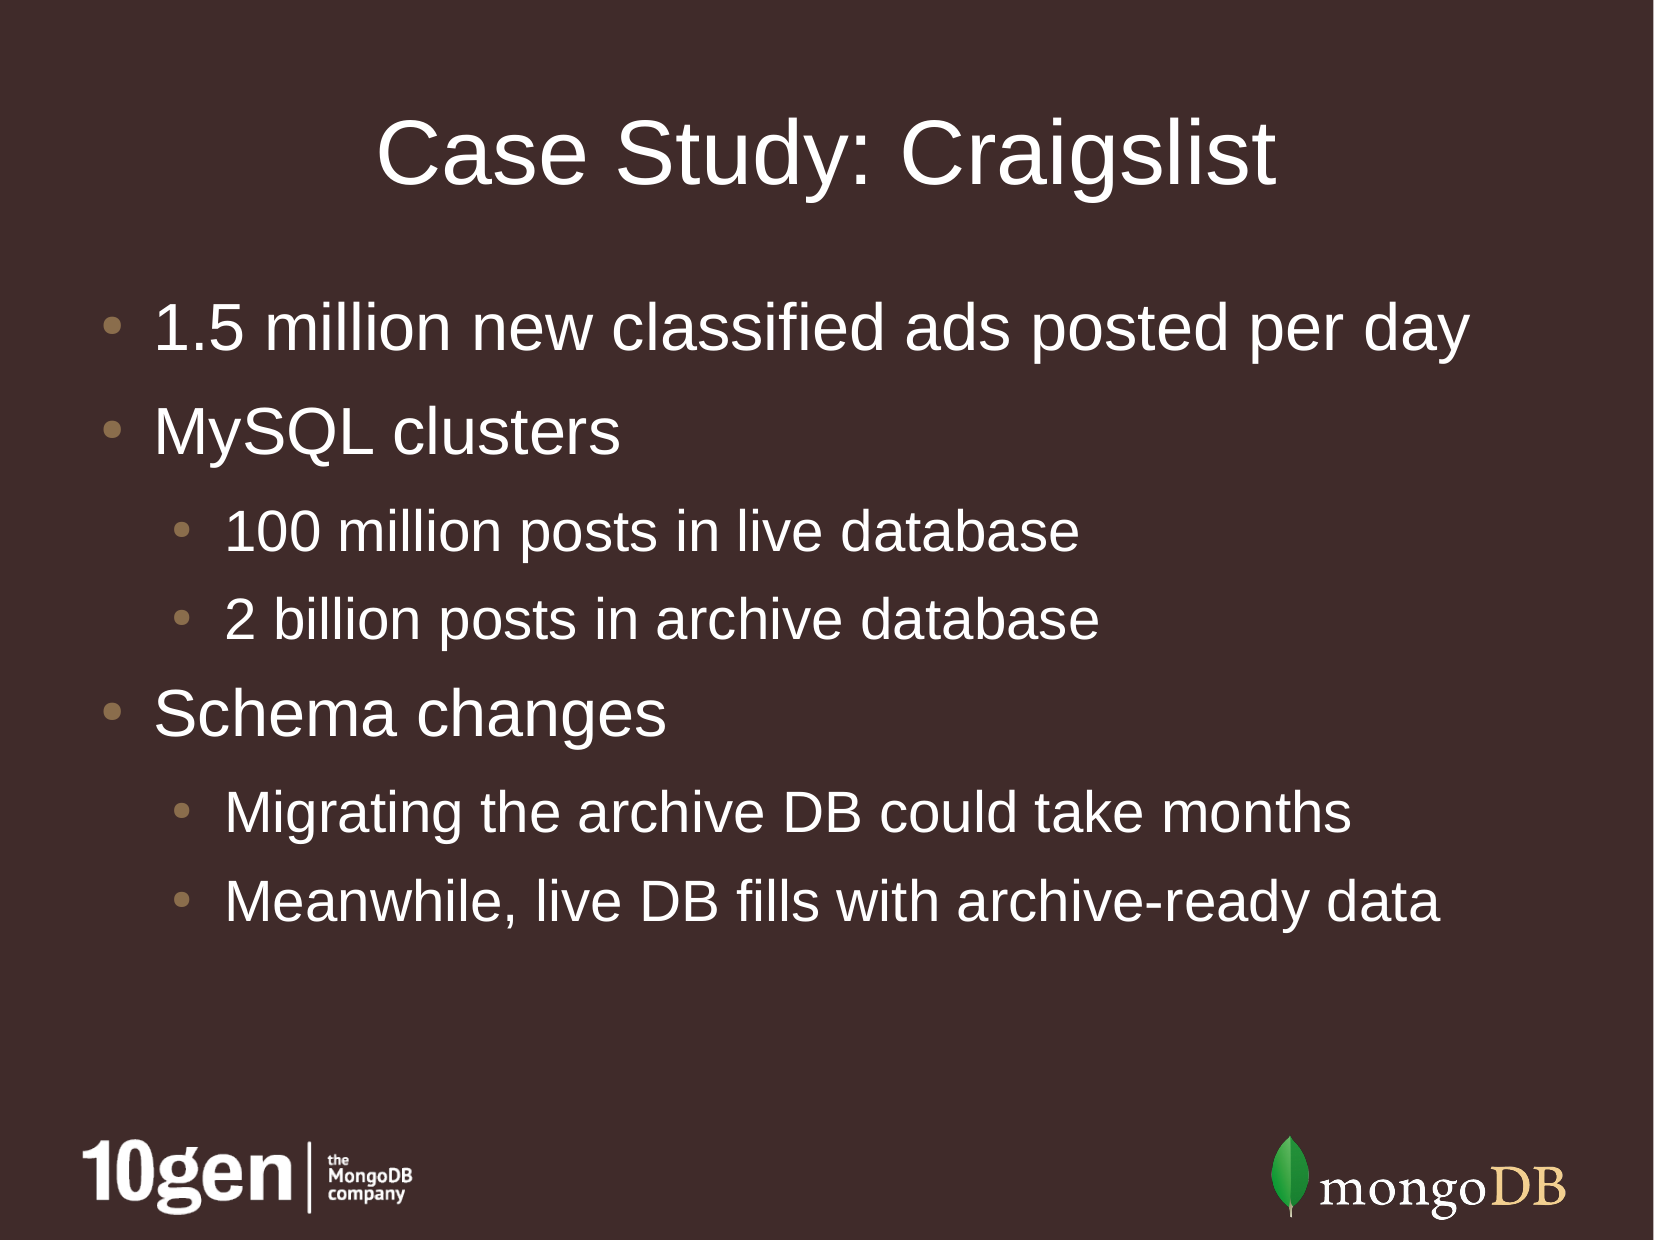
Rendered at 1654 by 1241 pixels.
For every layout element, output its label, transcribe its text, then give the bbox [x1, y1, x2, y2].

title Case Study: Craigslist [82, 49, 1571, 257]
picture [82, 1139, 413, 1215]
list 1.5 million new classified ads posted per day MySQL clusters 100 million posts in live database 2 billion posts in archive database Schema changes Migrating the archive DB could take months Meanwhile, live DB fills with archive-ready data [82, 290, 1571, 1010]
picture [1260, 1124, 1576, 1230]
